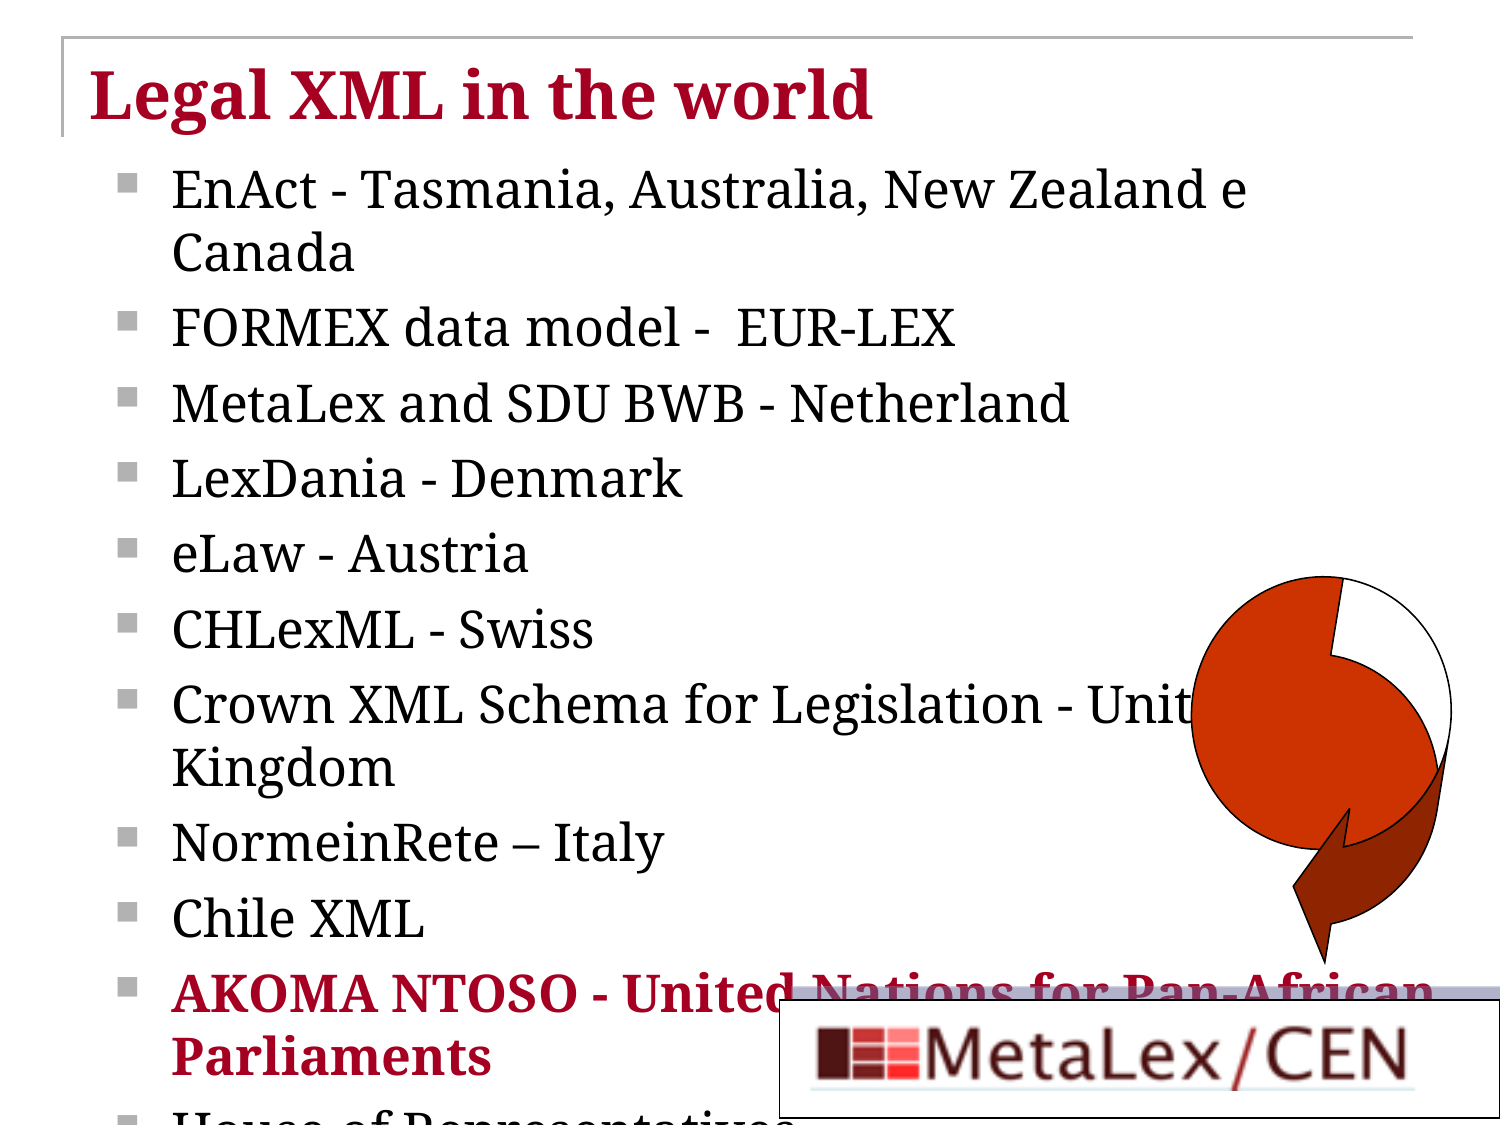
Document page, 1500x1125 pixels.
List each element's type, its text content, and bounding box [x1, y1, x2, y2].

list EnAct - Tasmania, Australia, New Zealand e Canada FORMEX data model - EUR-LEX MetaLex and SDU BWB - Netherland LexDania - Denmark eLaw - Austria CHLexML - Swiss Crown XML Schema for Legislation - United Kingdom NormeinRete – Italy Chile XML AKOMA NTOSO - United Nations for Pan-African Parliaments House of Representatives [100, 148, 1459, 1044]
title Legal XML in the world [75, 45, 1426, 150]
text_box [779, 999, 1500, 1118]
picture [790, 1011, 1453, 1091]
text_box [1191, 576, 1452, 963]
